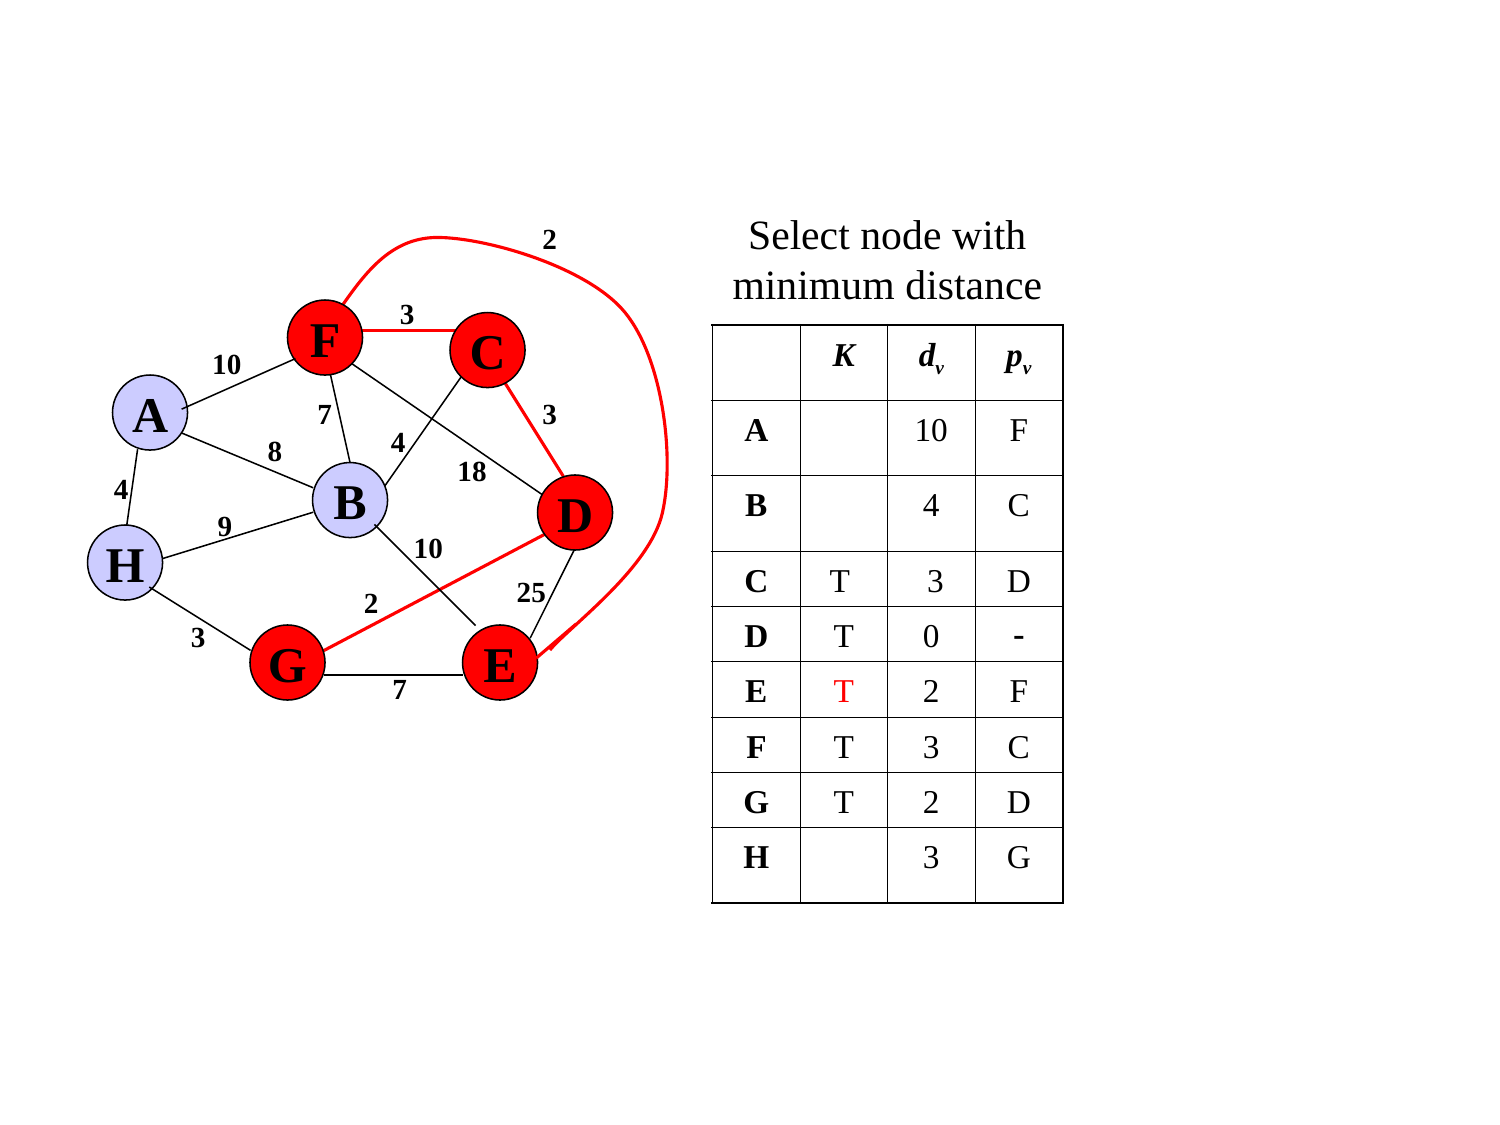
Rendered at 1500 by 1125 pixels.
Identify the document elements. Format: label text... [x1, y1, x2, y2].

text_box 10 [389, 521, 468, 572]
table_cell F [713, 718, 800, 772]
text_box 25 [492, 565, 571, 617]
text_box 4 [373, 416, 424, 467]
table_cell 0 [888, 607, 975, 661]
text_box H [87, 525, 163, 601]
table_cell 3 [888, 828, 975, 902]
table_cell G [976, 828, 1062, 902]
text_box 8 [249, 424, 301, 476]
text_box 7 [374, 662, 426, 713]
table_cell T [801, 773, 887, 827]
text_box Select node with minimum distance [649, 199, 1126, 316]
text_box F [287, 299, 363, 376]
text_box A [112, 375, 188, 451]
table_cell T [801, 718, 887, 772]
table_cell  [976, 607, 1062, 661]
table_cell D [976, 552, 1062, 606]
table_cell H [713, 828, 800, 902]
text_box 3 [382, 287, 433, 338]
table_cell [801, 828, 887, 902]
table_cell T [801, 607, 887, 661]
table_cell G [713, 773, 800, 827]
table_cell 3 [888, 552, 975, 606]
table_header dv [888, 326, 975, 400]
text_box 3 [524, 387, 576, 438]
table_cell C [976, 718, 1062, 772]
text_box 18 [433, 444, 511, 495]
table_cell [801, 401, 887, 475]
table_header K [801, 326, 887, 400]
text_box 4 [96, 462, 134, 513]
table_cell F [976, 401, 1062, 475]
table_header pv [976, 326, 1062, 400]
table_cell D [976, 773, 1062, 827]
text_box 2 [346, 576, 397, 628]
table_cell 2 [888, 662, 975, 717]
text_box 4 [130, 462, 147, 513]
text_box 9 [200, 499, 251, 551]
text_box 3 [173, 610, 224, 662]
text_box 2 [524, 212, 576, 263]
table_cell C [976, 476, 1062, 551]
text_box B [312, 462, 388, 538]
table_cell T [801, 552, 887, 606]
table_cell 3 [888, 718, 975, 772]
table_cell C [713, 552, 800, 606]
table_cell 2 [888, 773, 975, 827]
table_cell A [713, 401, 800, 475]
table_cell D [713, 607, 800, 661]
text_box 10 [187, 337, 267, 388]
table_cell F [976, 662, 1062, 717]
table_cell 4 [888, 476, 975, 551]
table_cell E [713, 662, 800, 717]
text_box C [450, 312, 526, 388]
table_cell T [801, 662, 887, 717]
table_cell [801, 476, 887, 551]
table_cell B [713, 476, 800, 551]
text_box G [249, 624, 326, 701]
text_box 7 [299, 387, 351, 438]
text_box D [537, 474, 613, 551]
table_cell 10 [888, 401, 975, 475]
text_box E [462, 624, 538, 701]
table_header [713, 326, 800, 400]
